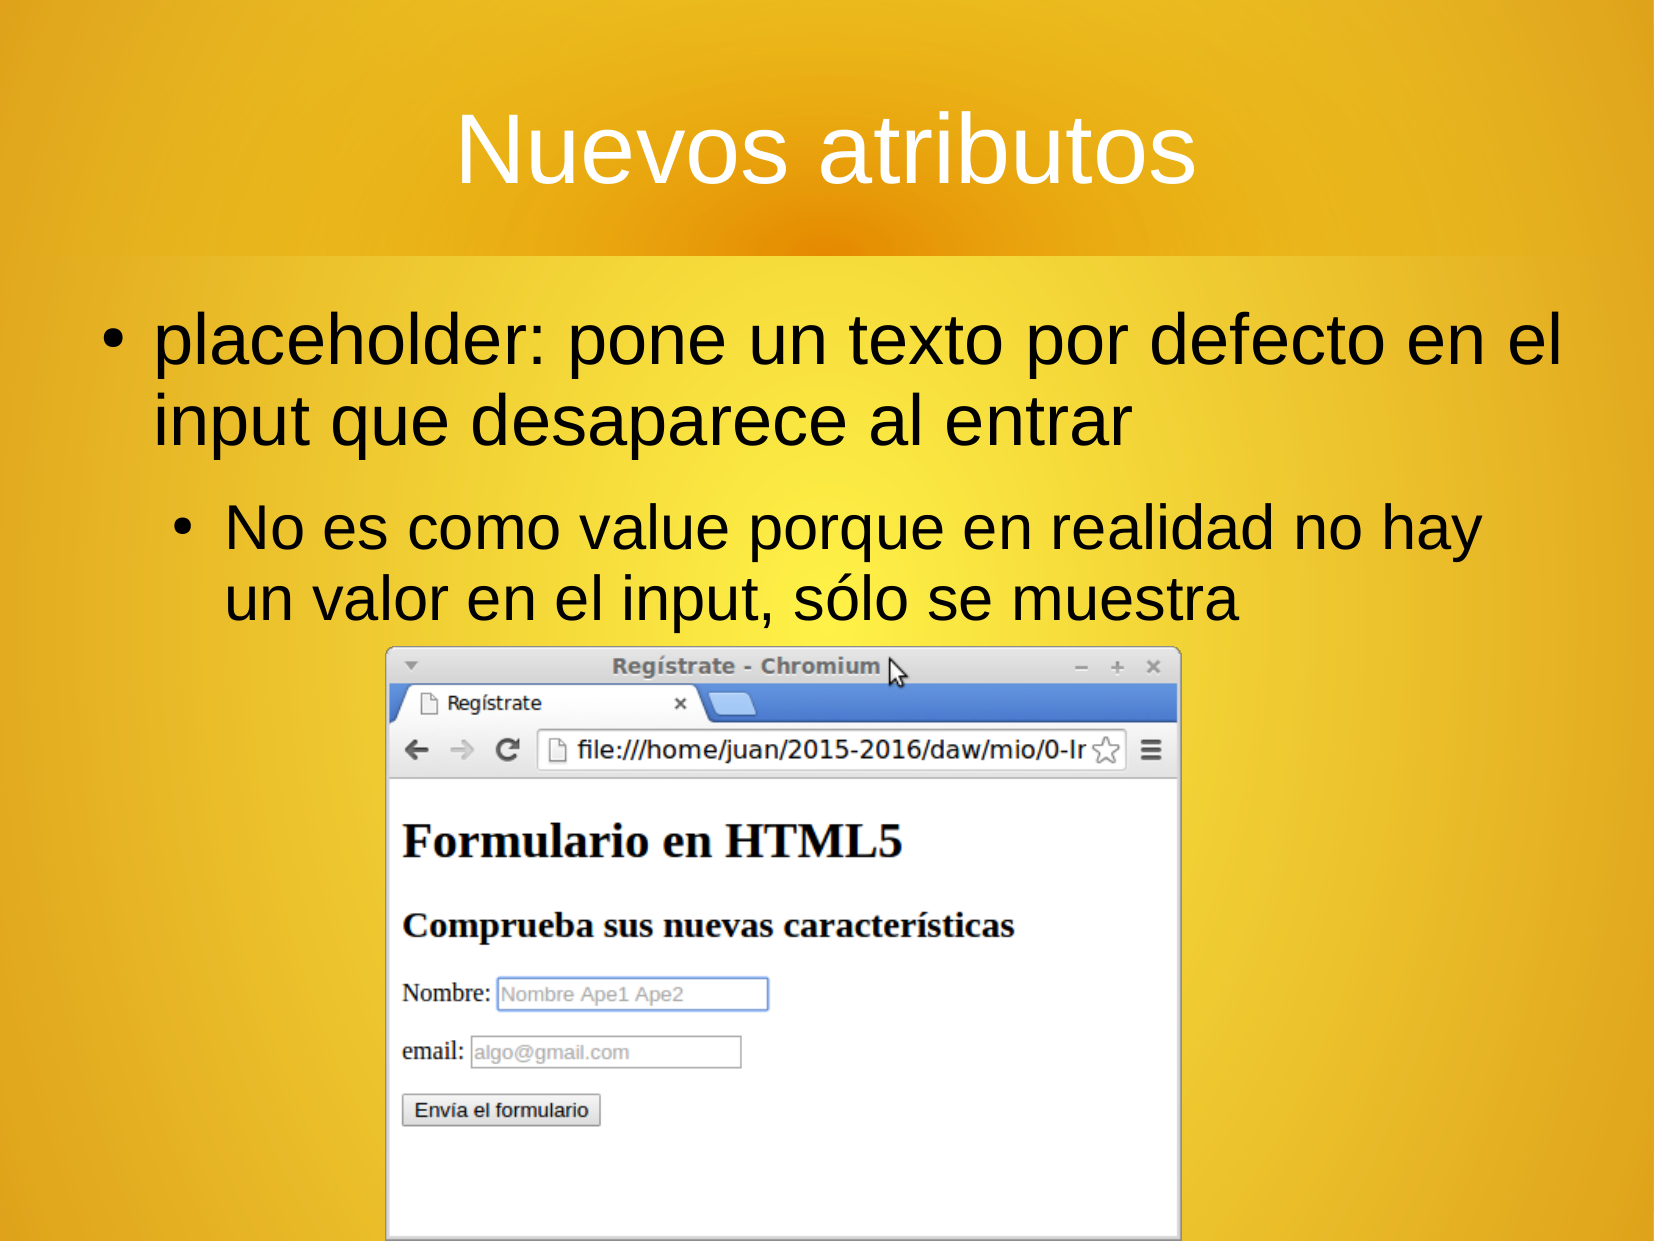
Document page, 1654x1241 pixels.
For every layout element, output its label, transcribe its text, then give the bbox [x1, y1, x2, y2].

picture [385, 646, 1182, 1241]
list placeholder: pone un texto por defecto en el input que desaparece al entrar No es como value porque en realidad no hay un valor en el input, sólo se muestra [82, 299, 1571, 1170]
title Nuevos atributos [82, 47, 1571, 252]
